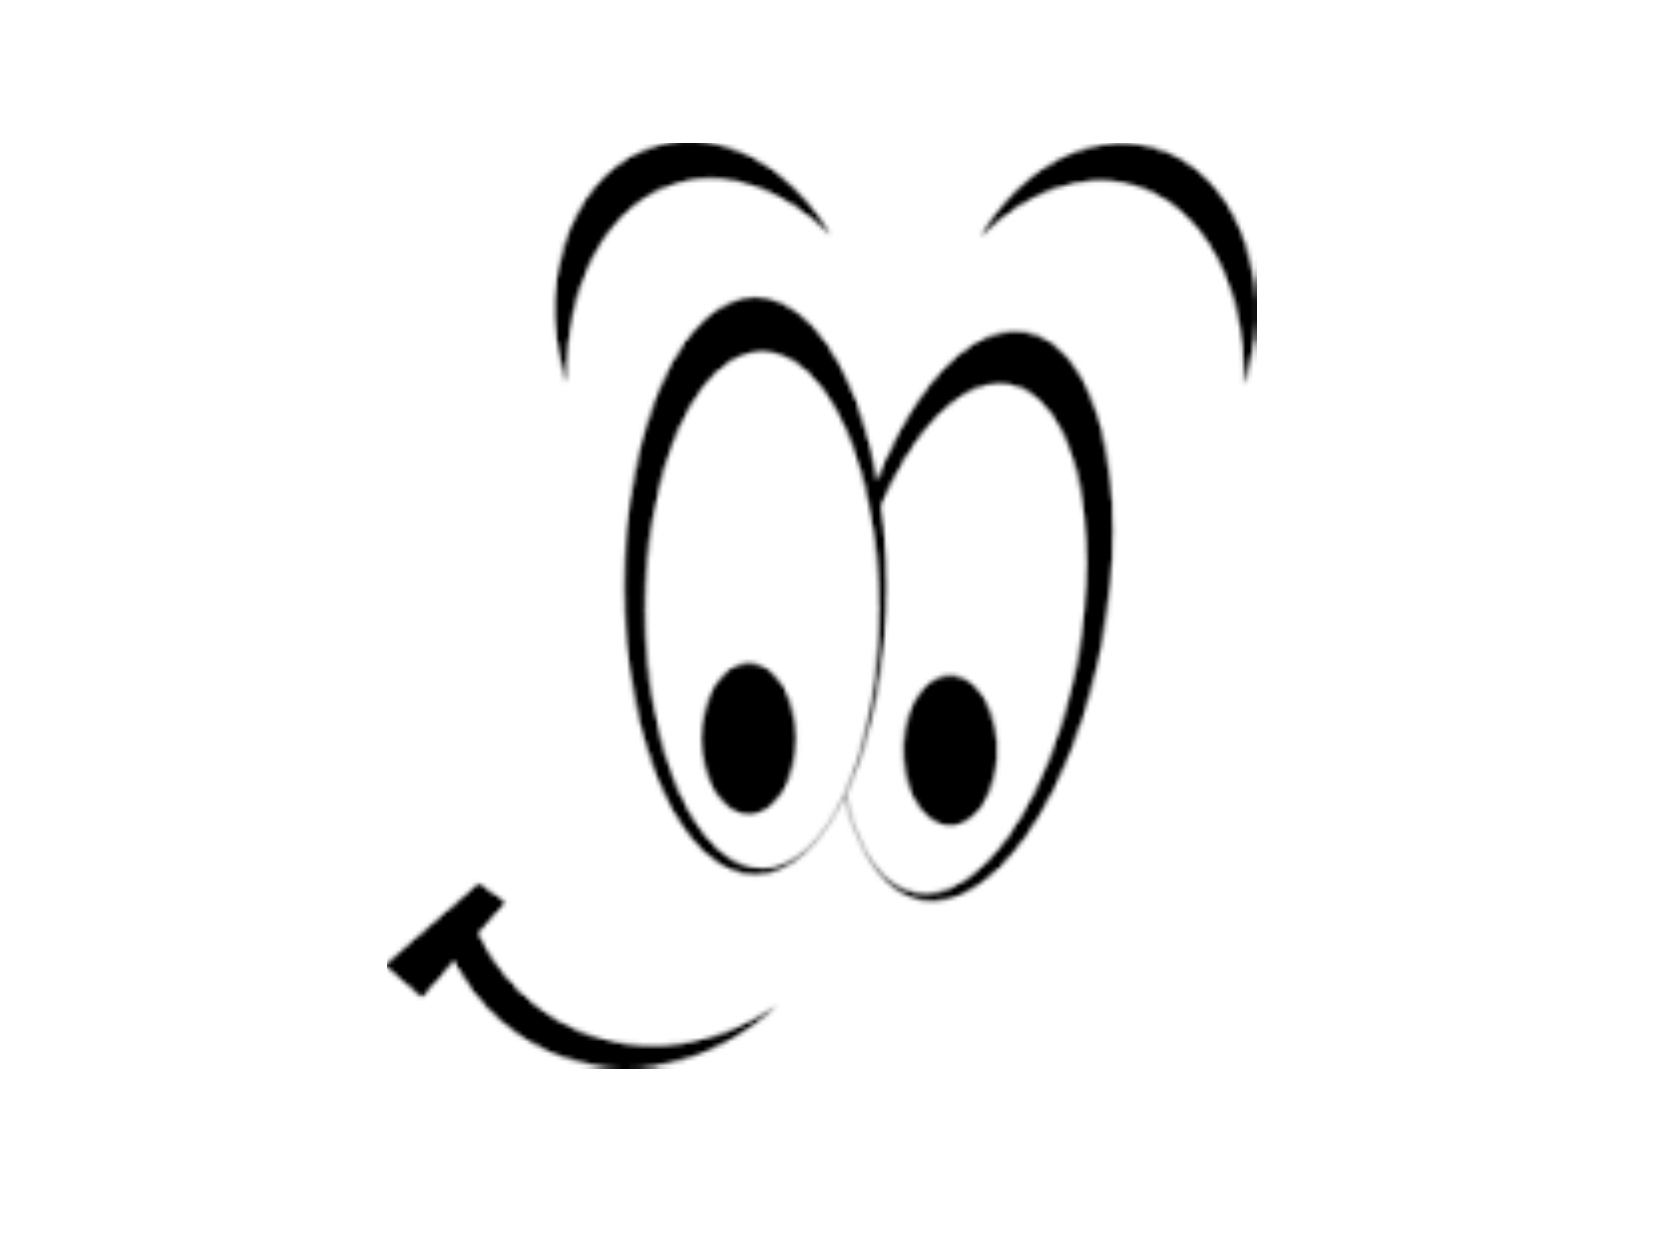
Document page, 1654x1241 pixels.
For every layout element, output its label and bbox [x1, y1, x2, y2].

picture [387, 143, 1257, 1069]
